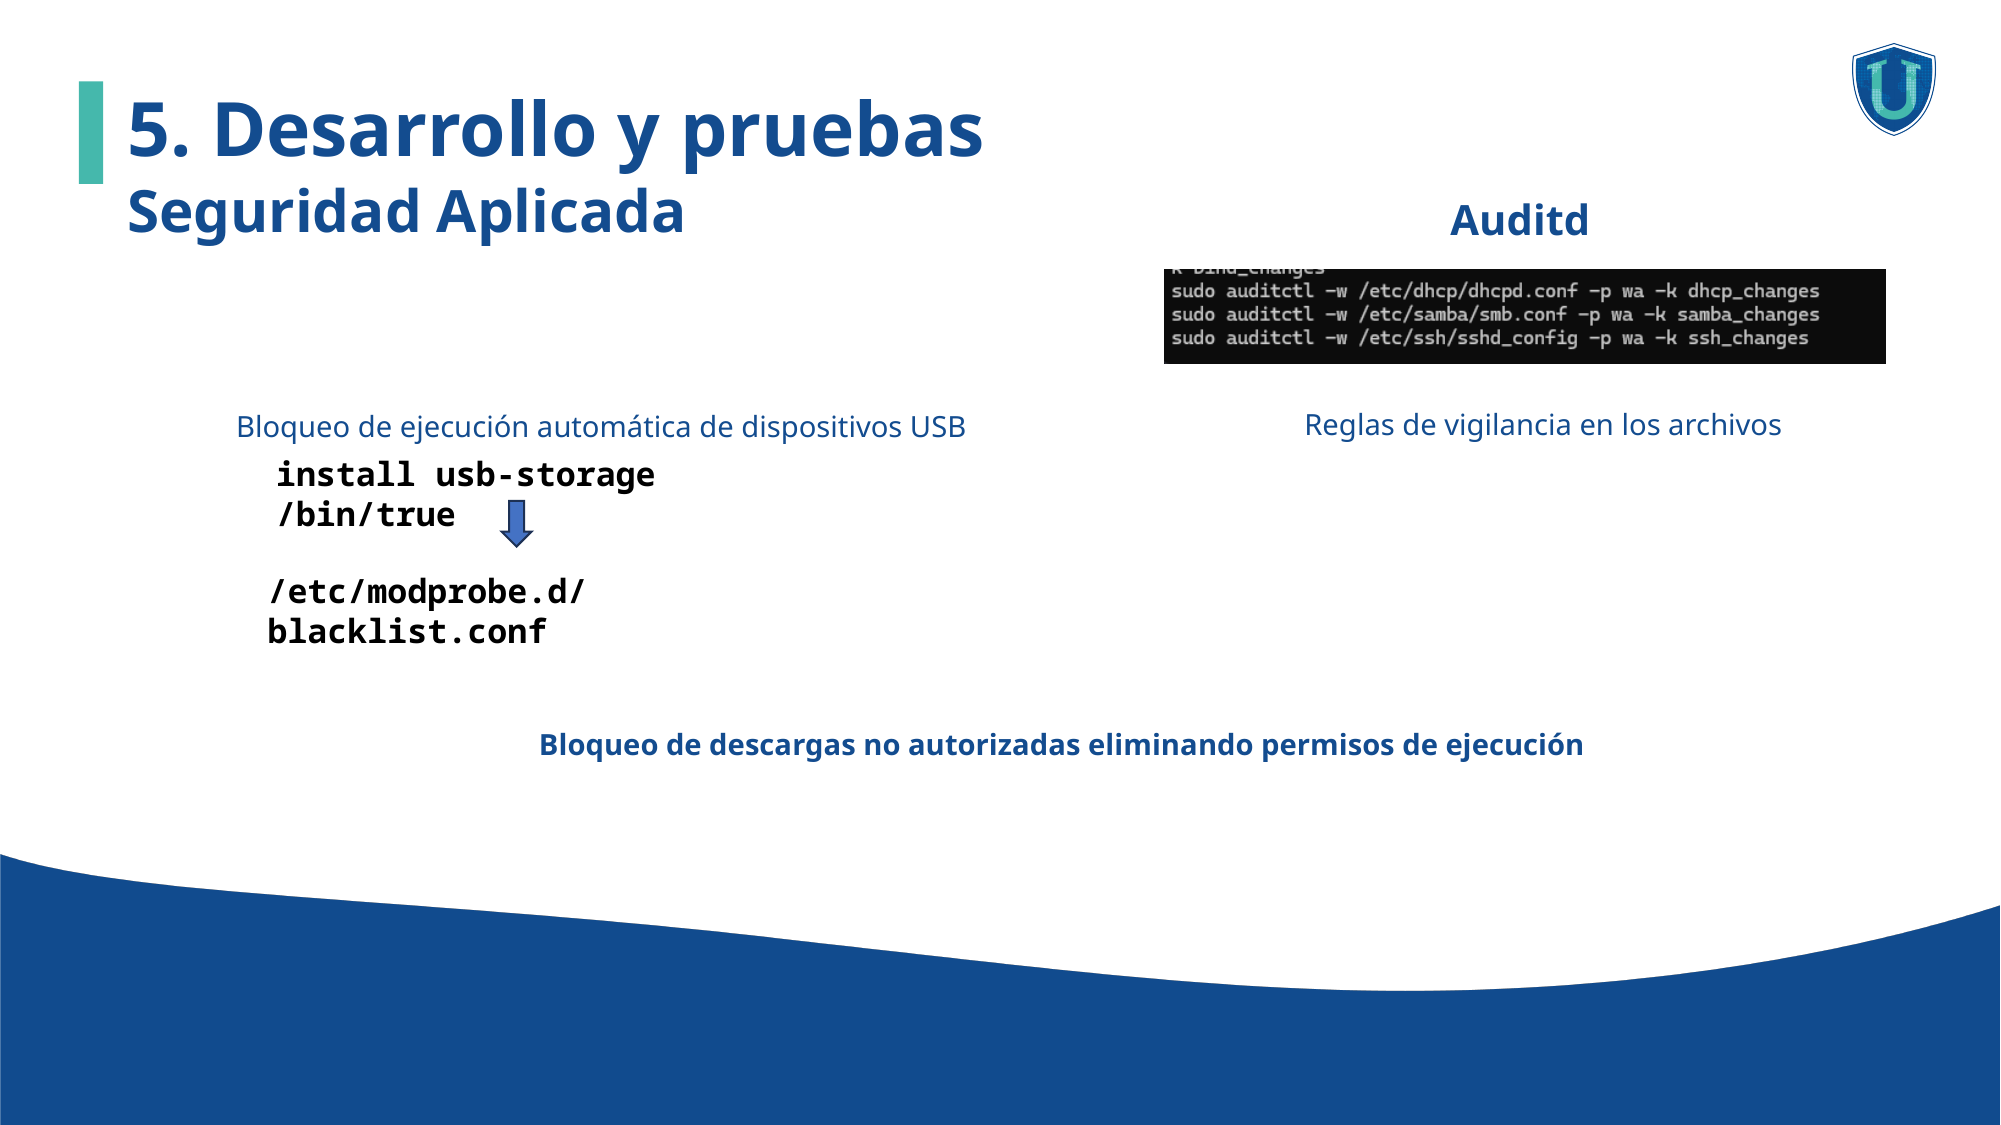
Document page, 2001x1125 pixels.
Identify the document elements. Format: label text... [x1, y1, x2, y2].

picture [0, 854, 2000, 1125]
text_box install usb-storage /bin/true [261, 445, 837, 541]
text_box Bloqueo de ejecución automática de dispositivos USB [221, 392, 1012, 451]
picture [1850, 41, 1938, 138]
text_box Bloqueo de descargas no autorizadas eliminando permisos de ejecución [499, 718, 1625, 769]
text_box Seguridad Aplicada [112, 167, 1427, 253]
text_box 5. Desarrollo y pruebas [112, 84, 1268, 167]
text_box /etc/modprobe.d/blacklist.conf [252, 562, 837, 658]
text_box [501, 500, 532, 547]
picture [1164, 269, 1886, 364]
text_box Auditd [1435, 186, 2000, 252]
text_box Reglas de vigilancia en los archivos [1289, 390, 2000, 449]
text_box [78, 81, 104, 184]
